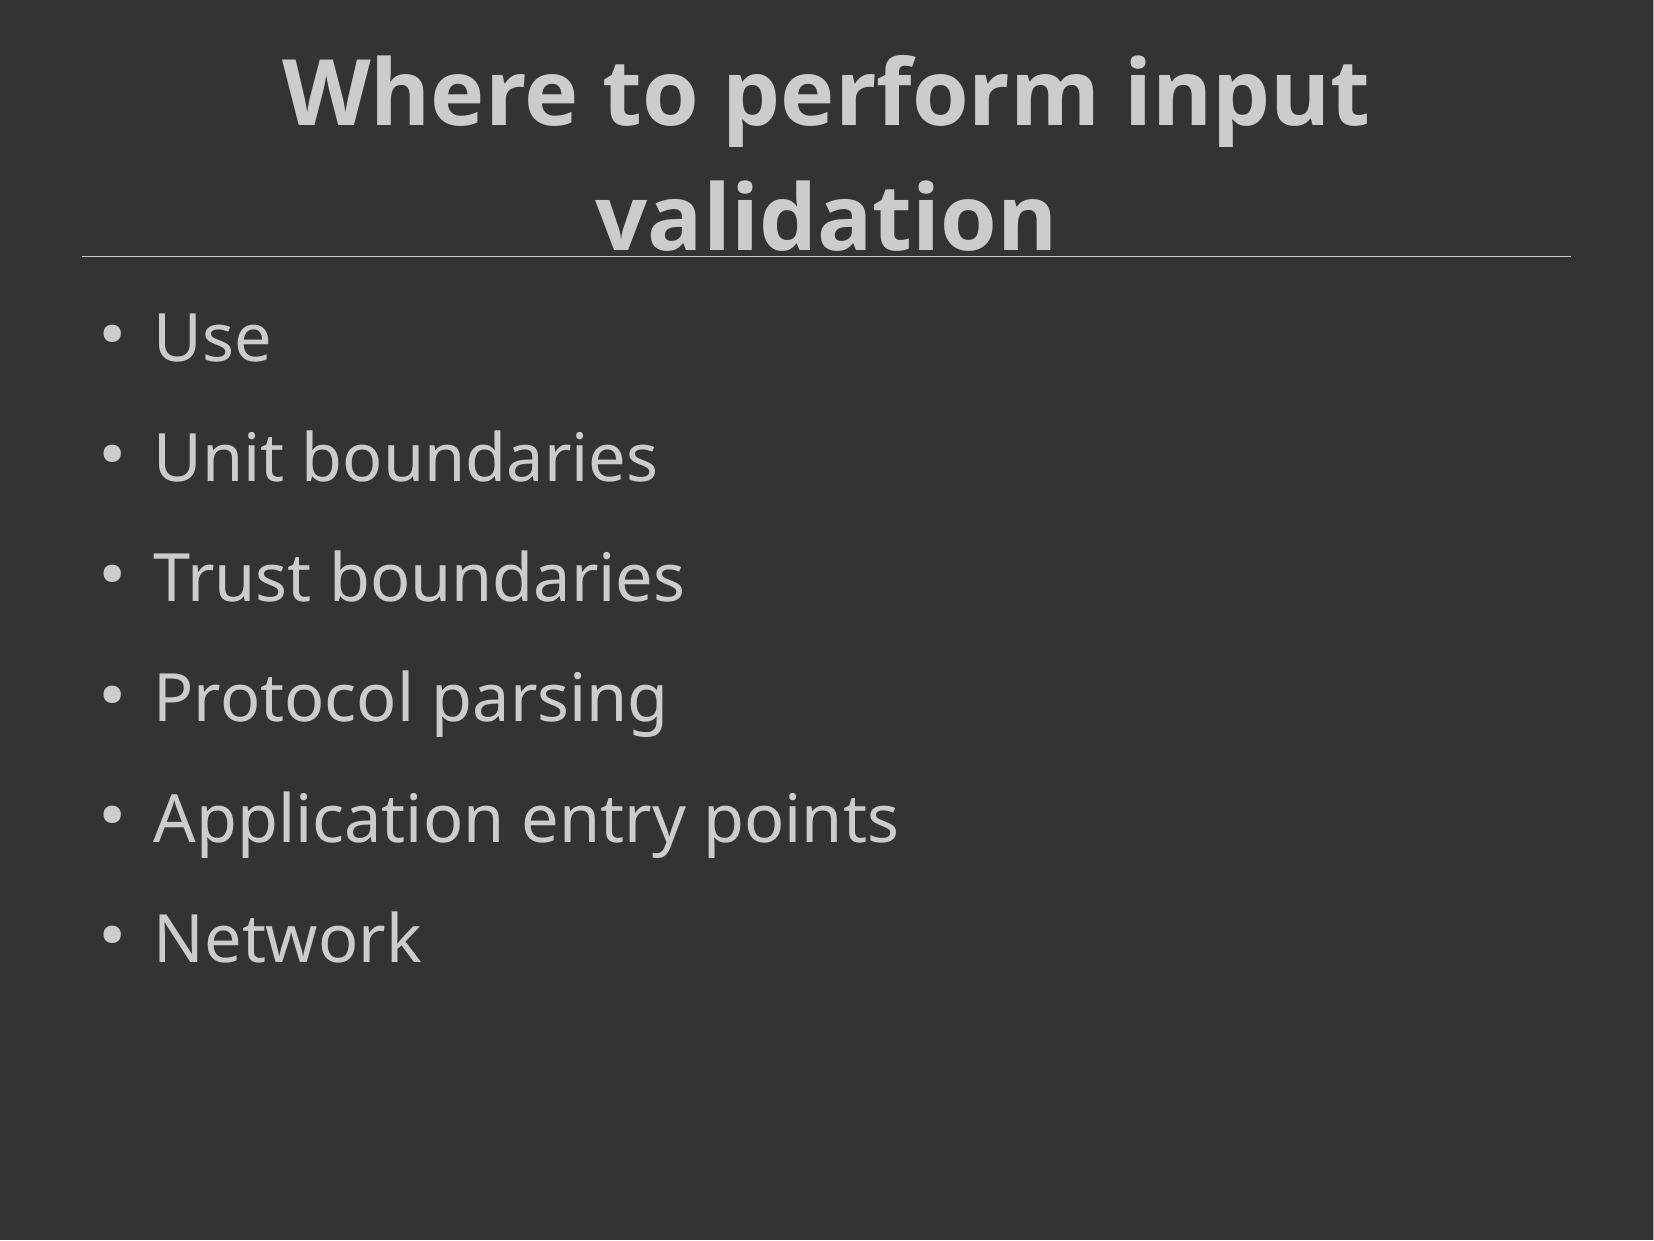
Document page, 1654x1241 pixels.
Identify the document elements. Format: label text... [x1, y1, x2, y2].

list Use Unit boundaries Trust boundaries Protocol parsing Application entry points Network [82, 290, 1571, 1010]
title Where to perform input validation [82, 45, 1571, 260]
